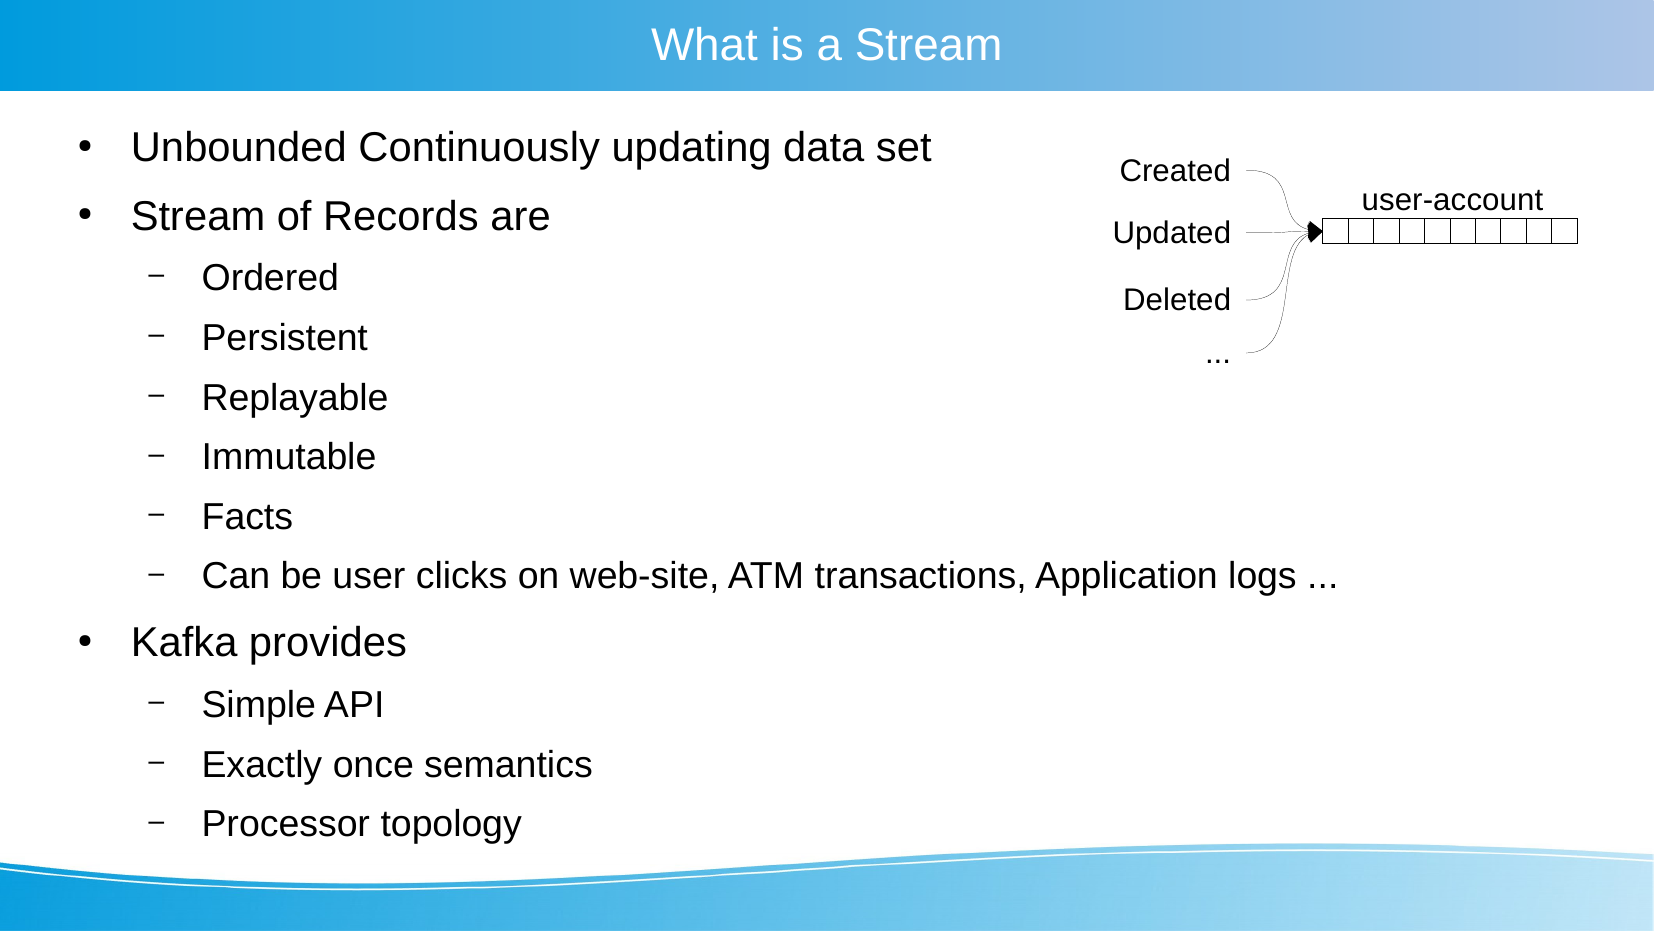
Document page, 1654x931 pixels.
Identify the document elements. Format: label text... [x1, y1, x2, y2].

text_box ... [1068, 328, 1247, 378]
text_box user-account [1346, 174, 1559, 225]
text_box Updated [1068, 208, 1247, 258]
text_box Created [1068, 145, 1247, 195]
title What is a Stream [82, 5, 1571, 85]
picture [0, 843, 1654, 931]
text_box Deleted [1068, 275, 1247, 325]
list Unbounded Continuously updating data set Stream of Records are Ordered Persistent Replayable Immutable Facts Can be user clicks on web-site, ATM transactions, Application logs ... Kafka provides Simple API Exactly once semantics Processor topology [60, 123, 1591, 833]
